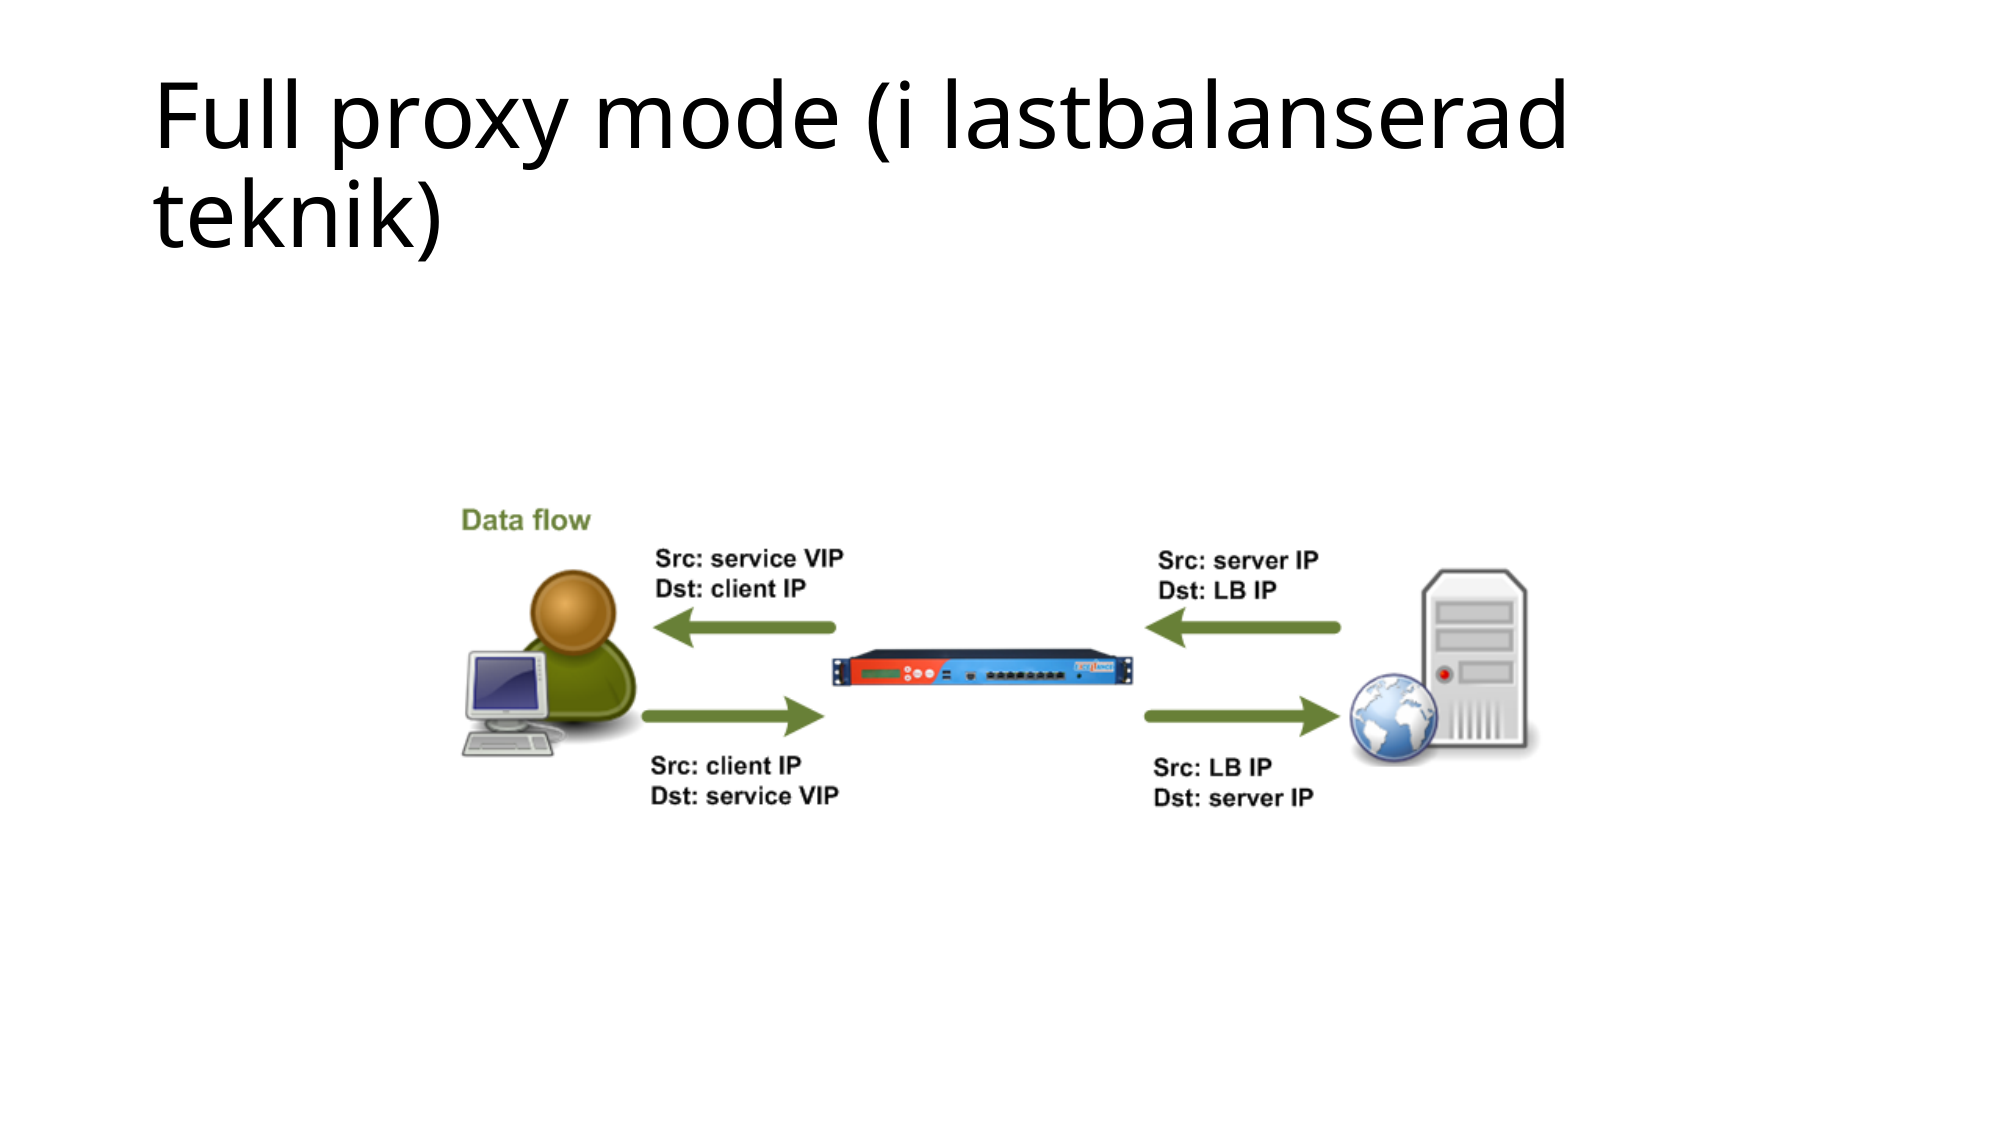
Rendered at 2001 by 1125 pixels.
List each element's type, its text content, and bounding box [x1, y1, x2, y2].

title Full proxy mode (i lastbalanserad teknik) [137, 59, 1863, 278]
picture [453, 499, 1547, 814]
